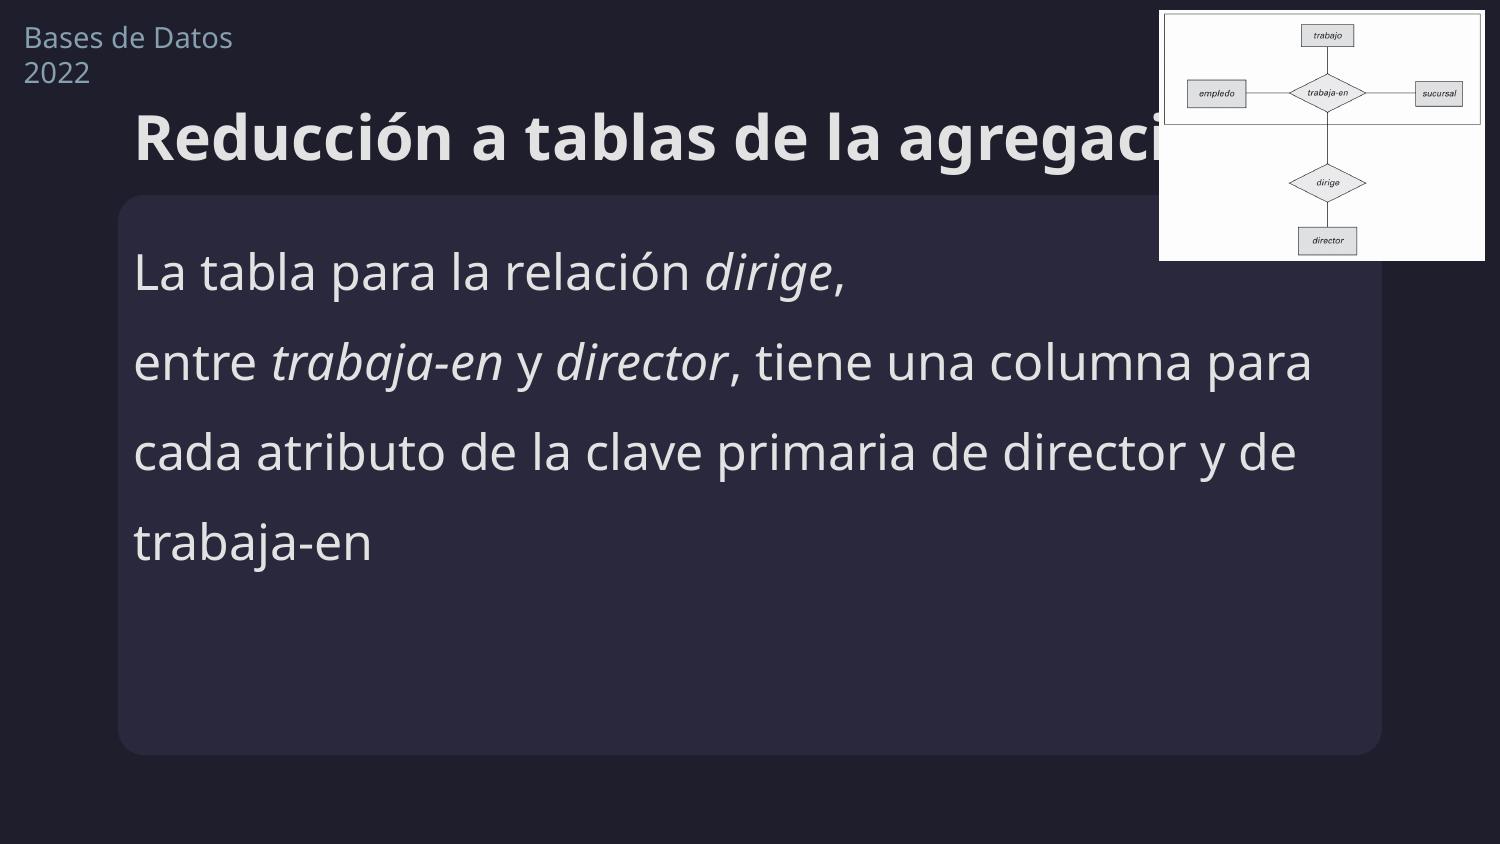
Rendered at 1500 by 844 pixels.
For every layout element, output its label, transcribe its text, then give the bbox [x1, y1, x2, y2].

picture [1159, 10, 1485, 261]
title Reducción a tablas de la agregación [118, 88, 1159, 183]
list La tabla para la relación dirige, entre trabaja-en y director, tiene una columna para cada atributo de la clave primaria de director y de trabaja-en [118, 195, 1382, 750]
